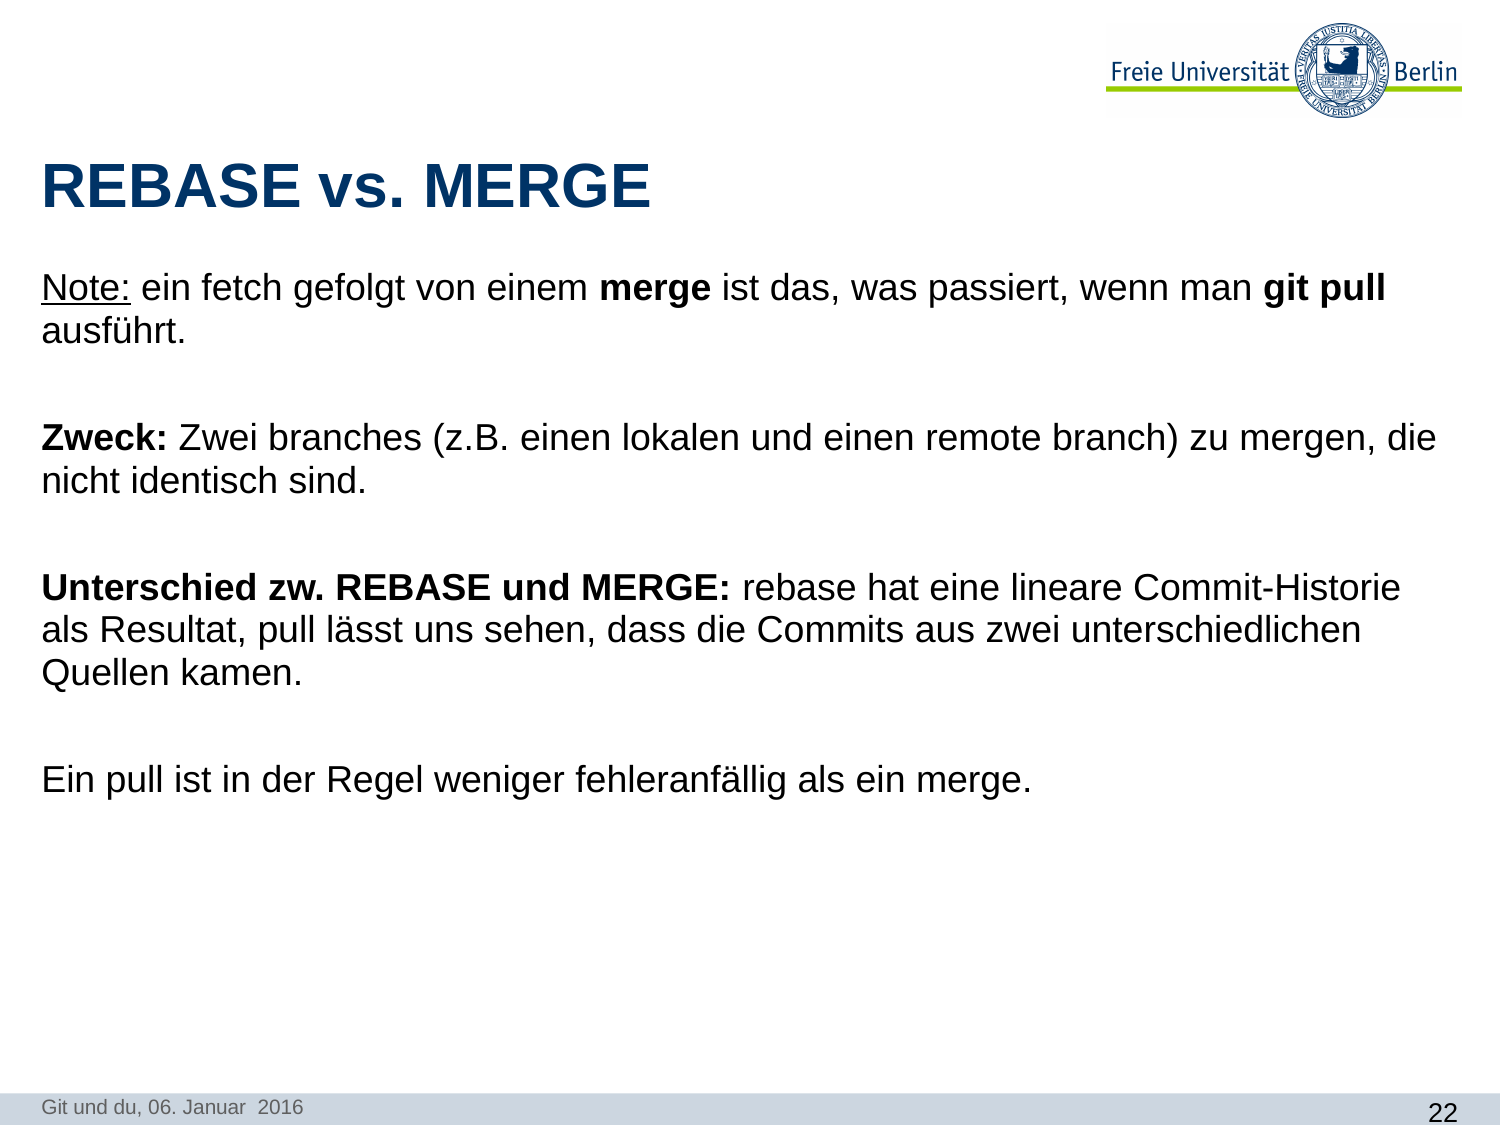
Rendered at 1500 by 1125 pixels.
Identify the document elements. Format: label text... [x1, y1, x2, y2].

title REBASE vs. MERGE [41, 150, 1460, 221]
list Note: ein fetch gefolgt von einem merge ist das, was passiert, wenn man git pull ausführt. Zweck: Zwei branches (z.B. einen lokalen und einen remote branch) zu mergen, die nicht identisch sind. Unterschied zw. REBASE und MERGE: rebase hat eine lineare Commit-Historie als Resultat, pull lässt uns sehen, dass die Commits aus zwei unterschiedlichen Quellen kamen. Ein pull ist in der Regel weniger fehleranfällig als ein merge. [41, 265, 1460, 1064]
picture [1106, 23, 1462, 118]
